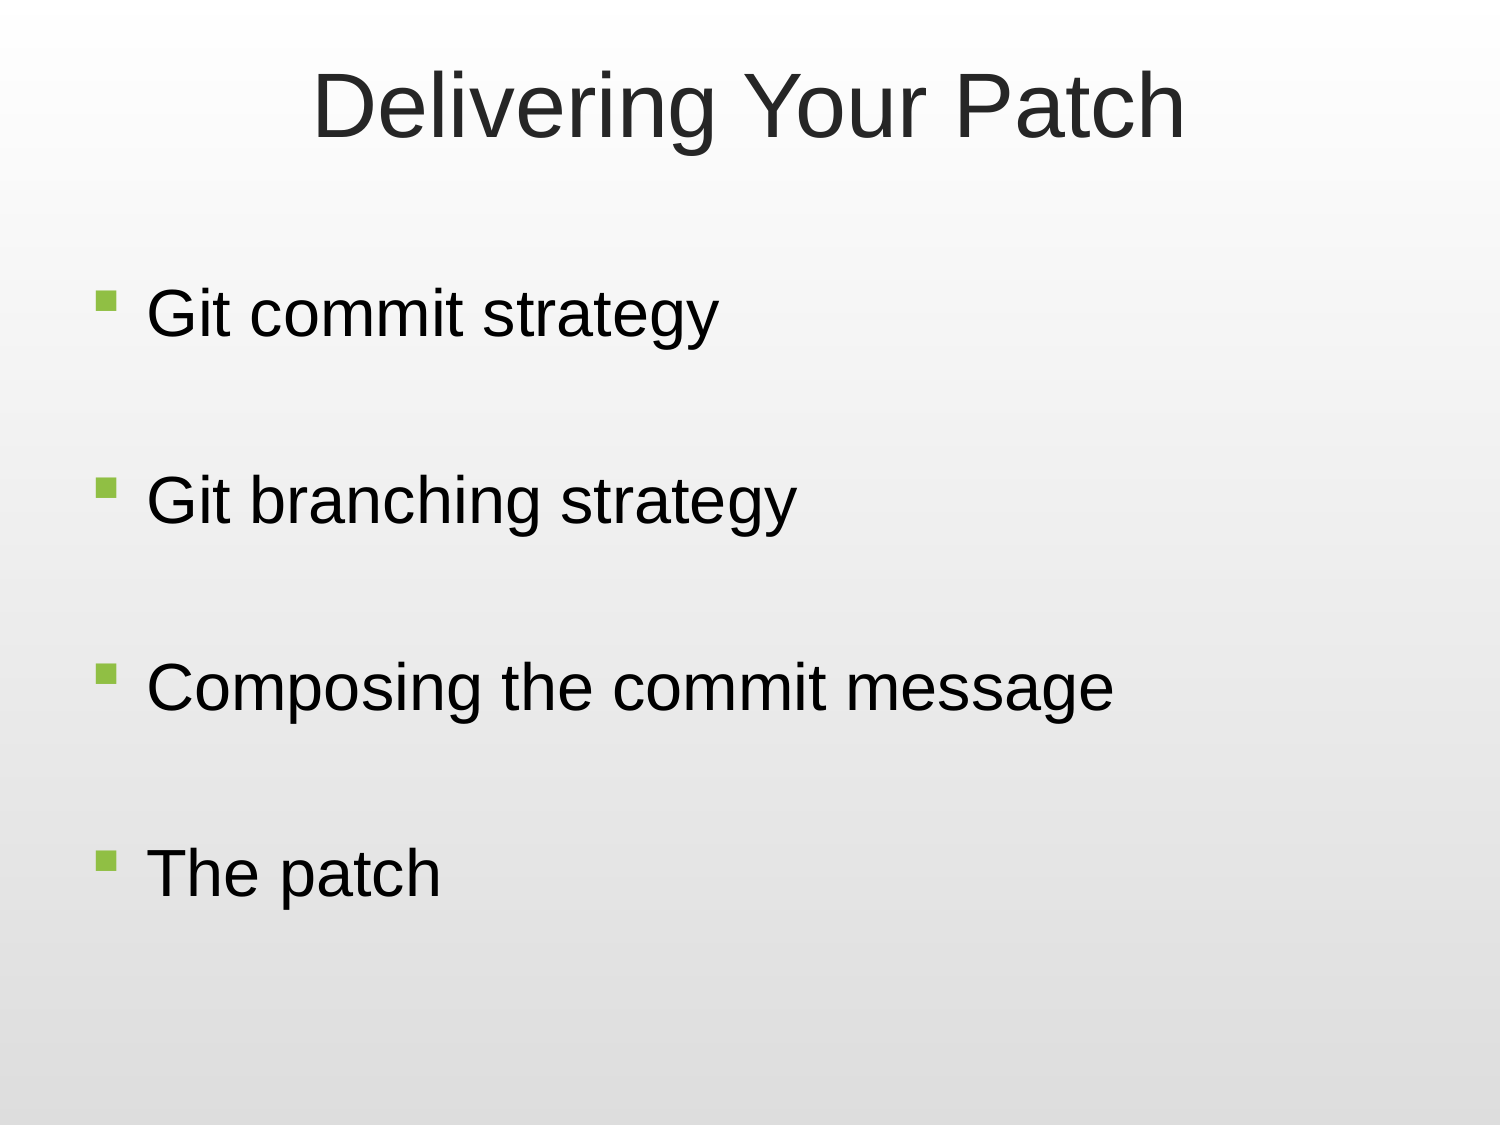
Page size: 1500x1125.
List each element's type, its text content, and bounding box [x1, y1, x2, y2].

title Delivering Your Patch [75, 19, 1425, 191]
list Git commit strategy Git branching strategy Composing the commit message The patch [75, 262, 1425, 1005]
